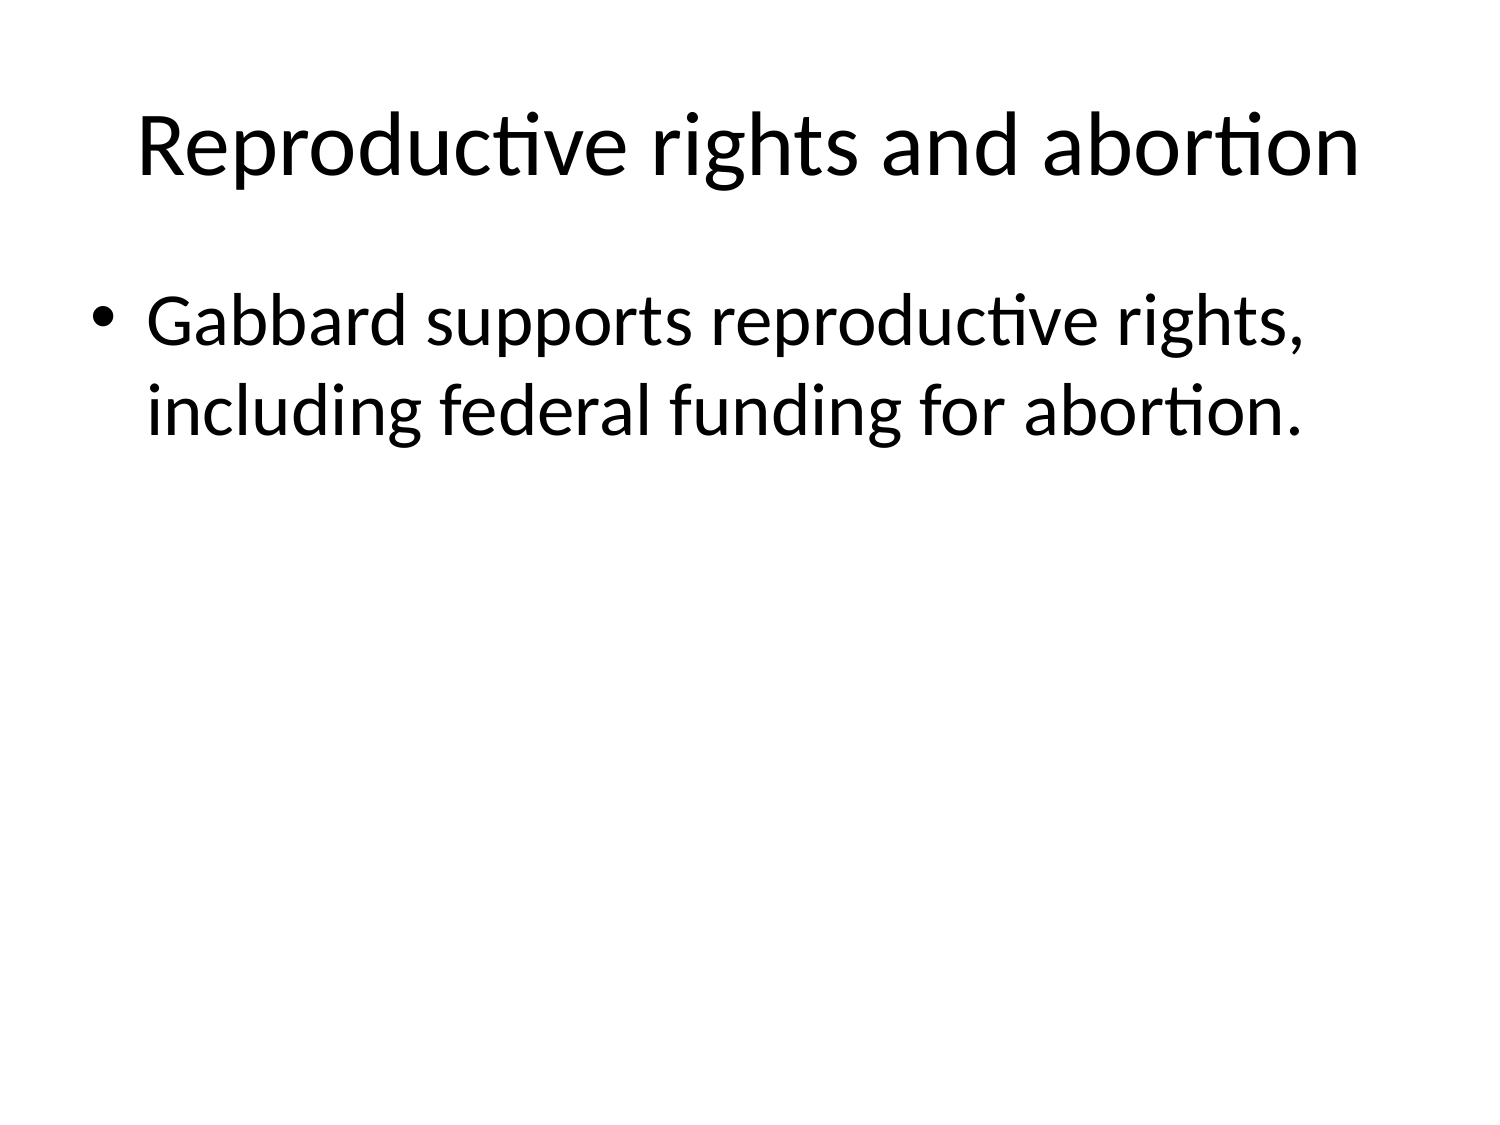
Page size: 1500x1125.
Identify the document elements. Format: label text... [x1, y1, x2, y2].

title Reproductive rights and abortion [75, 45, 1425, 233]
list Gabbard supports reproductive rights, including federal funding for abortion. [75, 262, 1425, 1005]
